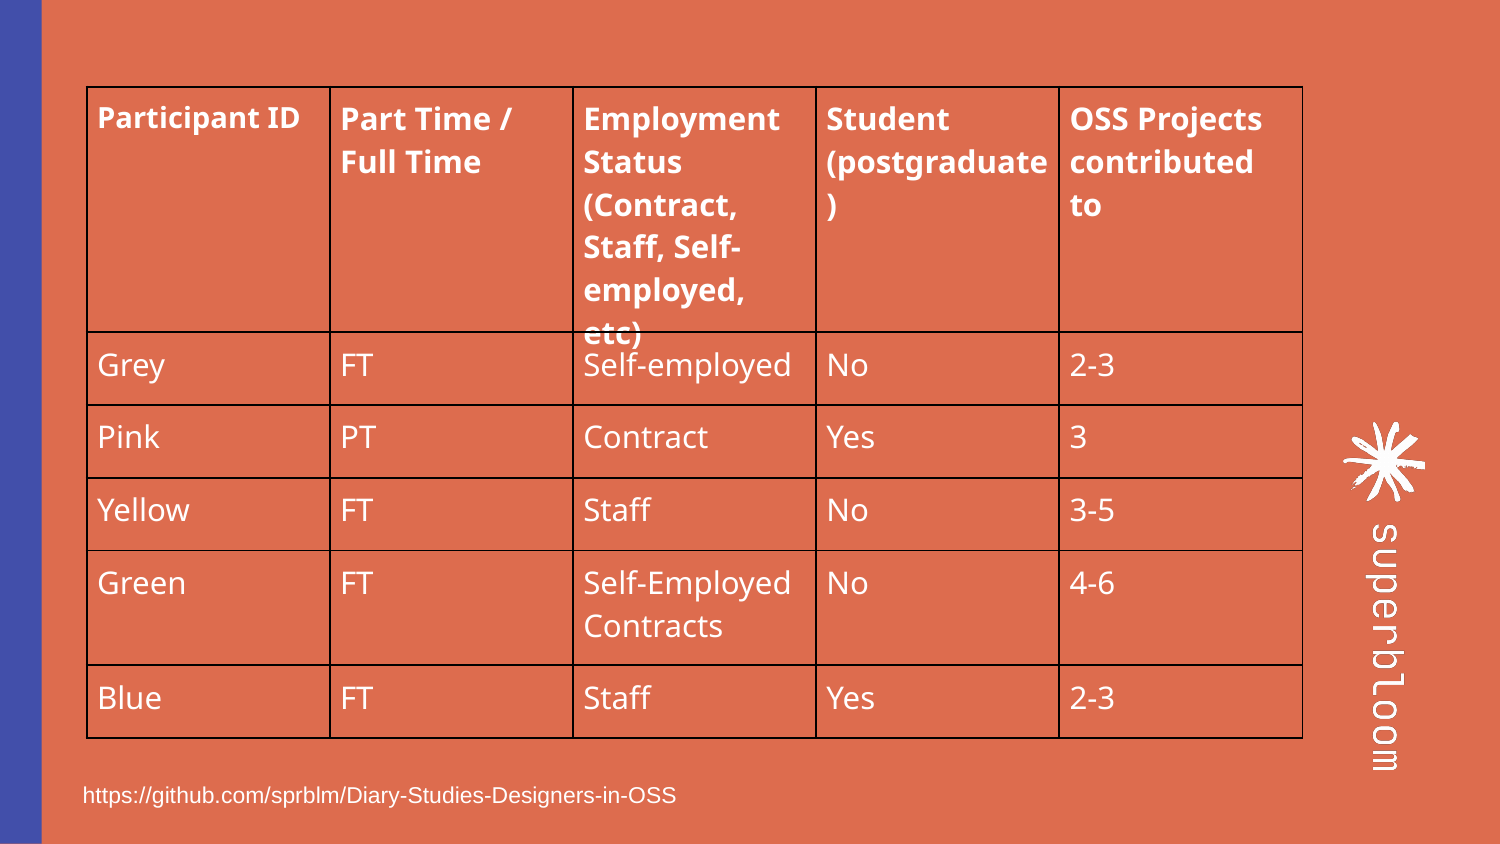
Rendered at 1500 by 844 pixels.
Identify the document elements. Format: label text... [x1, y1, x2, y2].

table_cell Yes [817, 666, 1058, 737]
text_box https://github.com/sprblm/Diary-Studies-Designers-in-OSS [67, 765, 786, 824]
table_cell FT [331, 551, 572, 664]
table_cell Pink [88, 406, 329, 477]
table_cell No [817, 479, 1058, 550]
table_header Employment Status (Contract, Staff, Self-employed, etc) [574, 88, 815, 331]
table_cell FT [331, 666, 572, 737]
table_cell No [817, 551, 1058, 664]
table_cell 3 [1060, 406, 1302, 477]
table_header OSS Projects contributed to [1060, 88, 1302, 331]
table_header Student (postgraduate) [817, 88, 1058, 331]
table_header Part Time / Full Time [331, 88, 572, 331]
picture [1343, 421, 1426, 770]
table_cell 3-5 [1060, 479, 1302, 550]
table_cell Yes [817, 406, 1058, 477]
table_cell Contract [574, 406, 815, 477]
table_header Participant ID [88, 88, 329, 331]
table_cell PT [331, 406, 572, 477]
table_cell Staff [574, 666, 815, 737]
table_cell Staff [574, 479, 815, 550]
table_cell Blue [88, 666, 329, 737]
table_cell Yellow [88, 479, 329, 550]
table_cell FT [331, 479, 572, 550]
table_cell No [817, 333, 1058, 404]
table_cell 2-3 [1060, 333, 1302, 404]
table_cell Green [88, 551, 329, 664]
table_cell 2-3 [1060, 666, 1302, 737]
table_cell Self-Employed Contracts [574, 551, 815, 664]
table_cell Grey [88, 333, 329, 404]
table_cell 4-6 [1060, 551, 1302, 664]
table_cell FT [331, 333, 572, 404]
table_cell Self-employed [574, 333, 815, 404]
